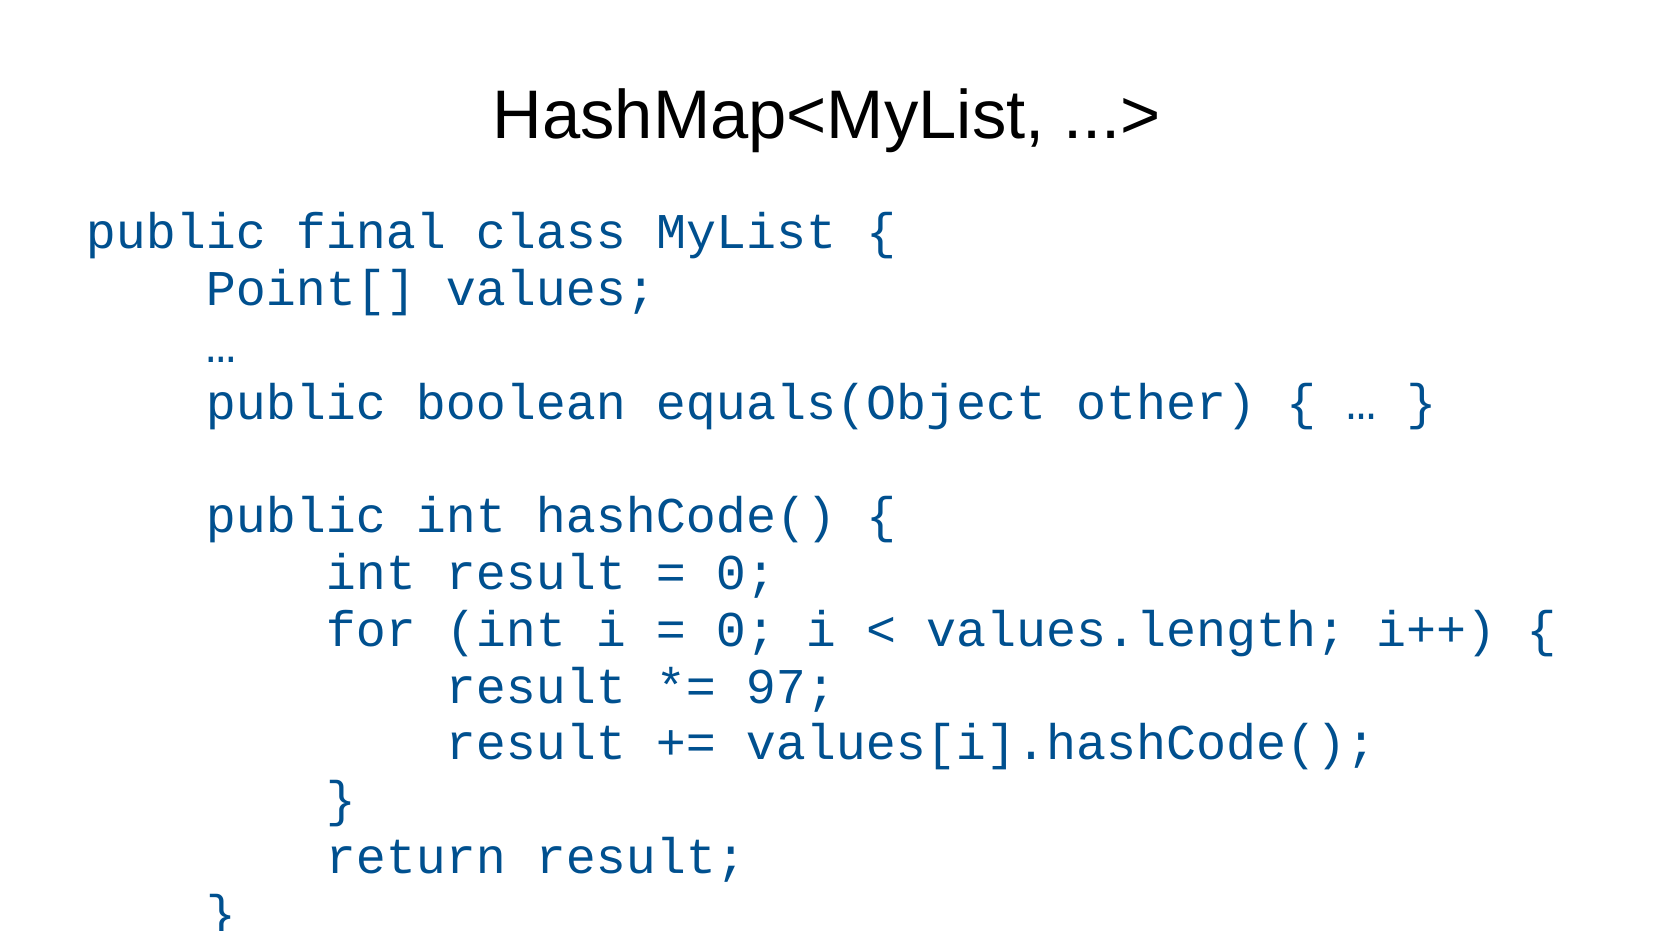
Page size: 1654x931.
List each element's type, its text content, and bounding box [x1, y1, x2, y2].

title HashMap<MyList, ...> [82, 37, 1571, 193]
text_box public final class MyList { Point[] values; … public boolean equals(Object other) { … } public int hashCode() { int result = 0; for (int i = 0; i < values.length; i++) { result *= 97; result += values[i].hashCode(); } return result; } } [71, 199, 1571, 916]
